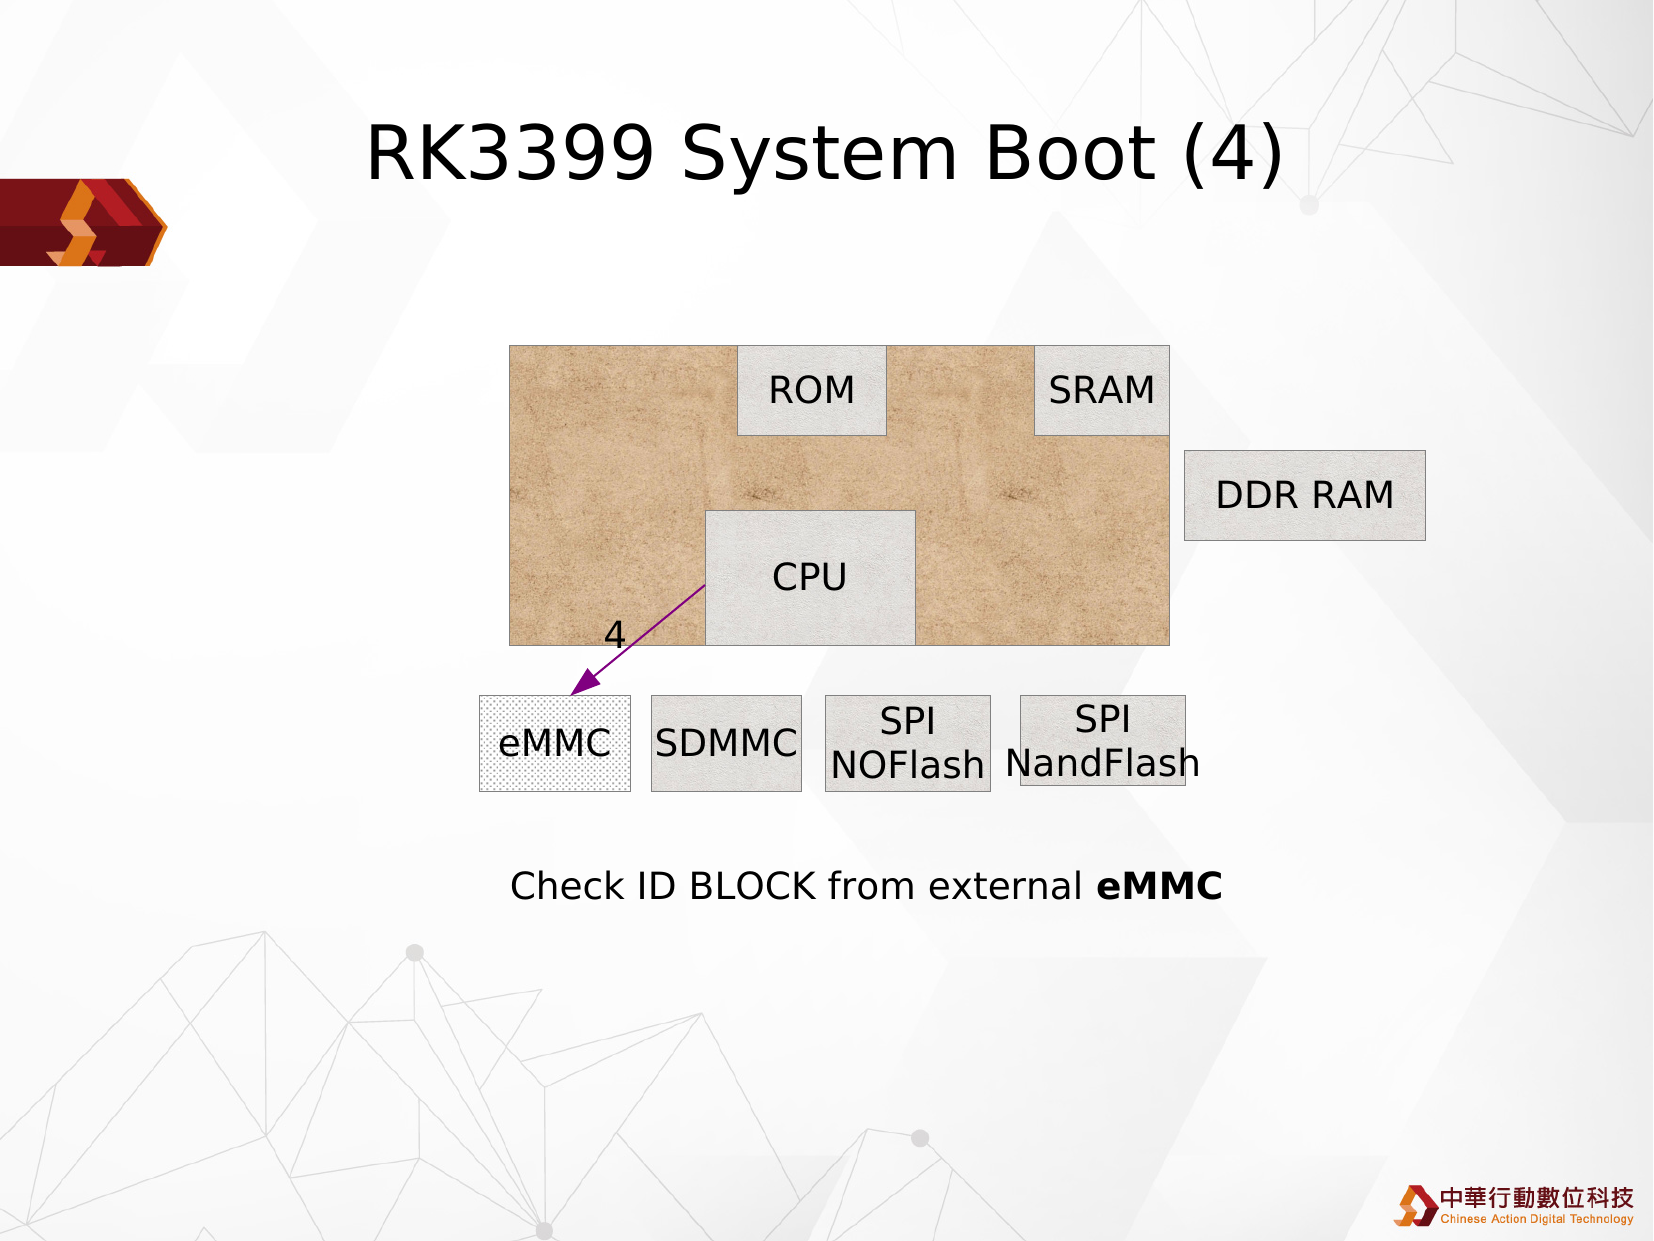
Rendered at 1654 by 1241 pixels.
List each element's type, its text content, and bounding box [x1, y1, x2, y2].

picture [0, 0, 1654, 1241]
text_box Check ID BLOCK from external eMMC [495, 857, 1243, 961]
text_box CPU [705, 510, 916, 646]
text_box DDR RAM [1184, 450, 1426, 541]
text_box [649, 588, 705, 646]
text_box [509, 345, 1170, 646]
text_box SRAM [1034, 345, 1170, 436]
text_box eMMC [479, 695, 631, 792]
text_box SPI NandFlash [1020, 695, 1186, 786]
title RK3399 System Boot (4) [82, 49, 1570, 257]
text_box SPI NOFlash [825, 695, 991, 792]
text_box 4 [588, 606, 649, 666]
text_box ROM [737, 345, 887, 436]
text_box SDMMC [651, 695, 802, 792]
